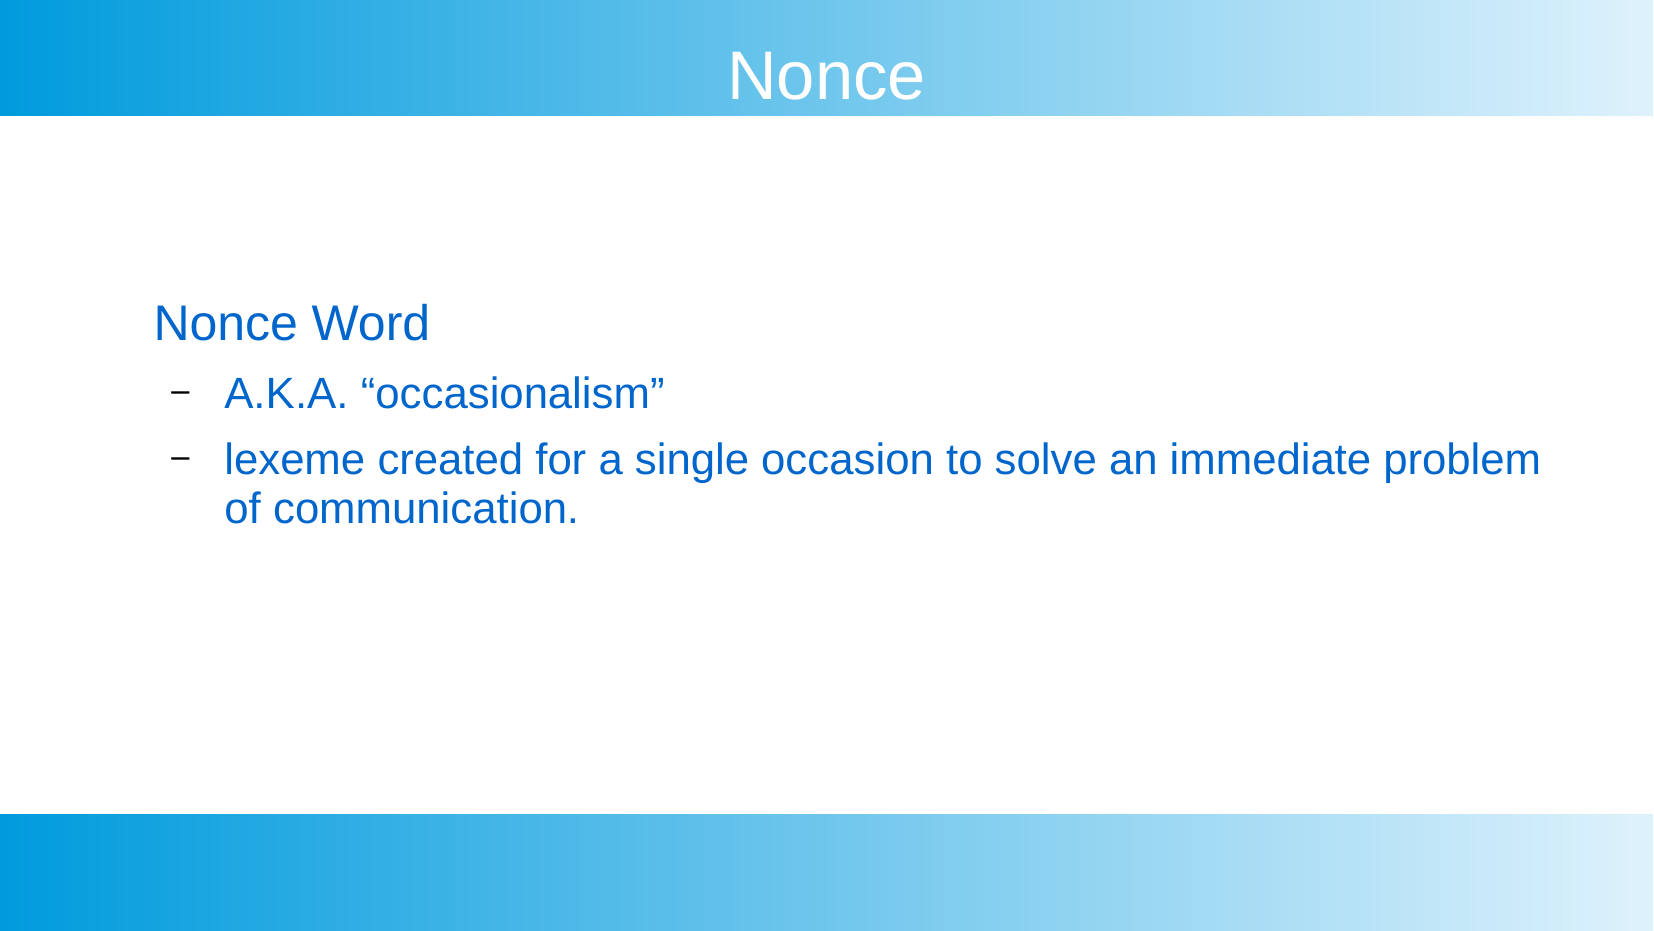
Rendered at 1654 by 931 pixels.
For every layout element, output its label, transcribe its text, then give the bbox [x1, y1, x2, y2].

title Nonce [82, 37, 1571, 116]
list Nonce Word A.K.A. “occasionalism” lexeme created for a single occasion to solve an immediate problem of communication. [82, 217, 1571, 758]
